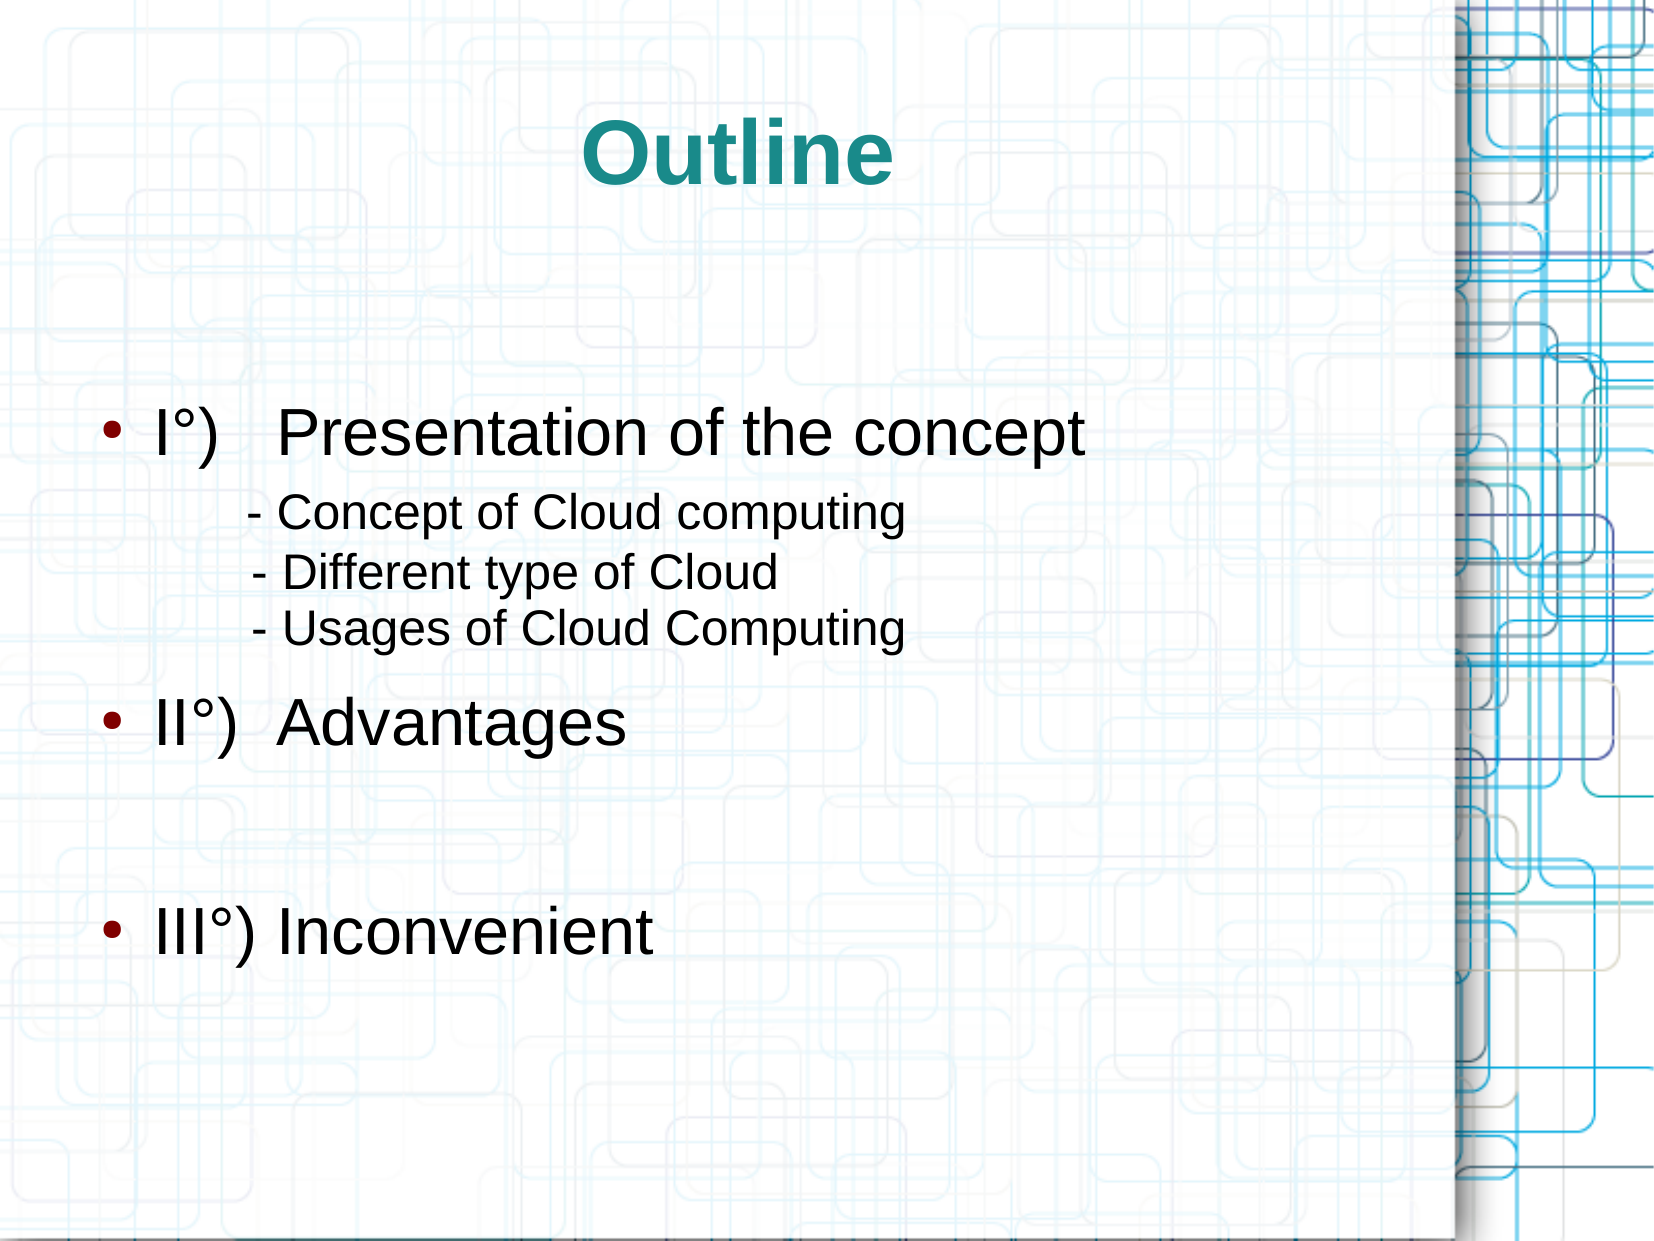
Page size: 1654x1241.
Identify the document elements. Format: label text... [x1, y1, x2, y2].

picture [0, 0, 1654, 1241]
list I°) Presentation of the concept - Concept of Cloud computing - Different type of Cloud - Usages of Cloud Computing II°) Advantages III°) Inconvenient [82, 290, 1418, 1109]
title Outline [59, 49, 1418, 257]
